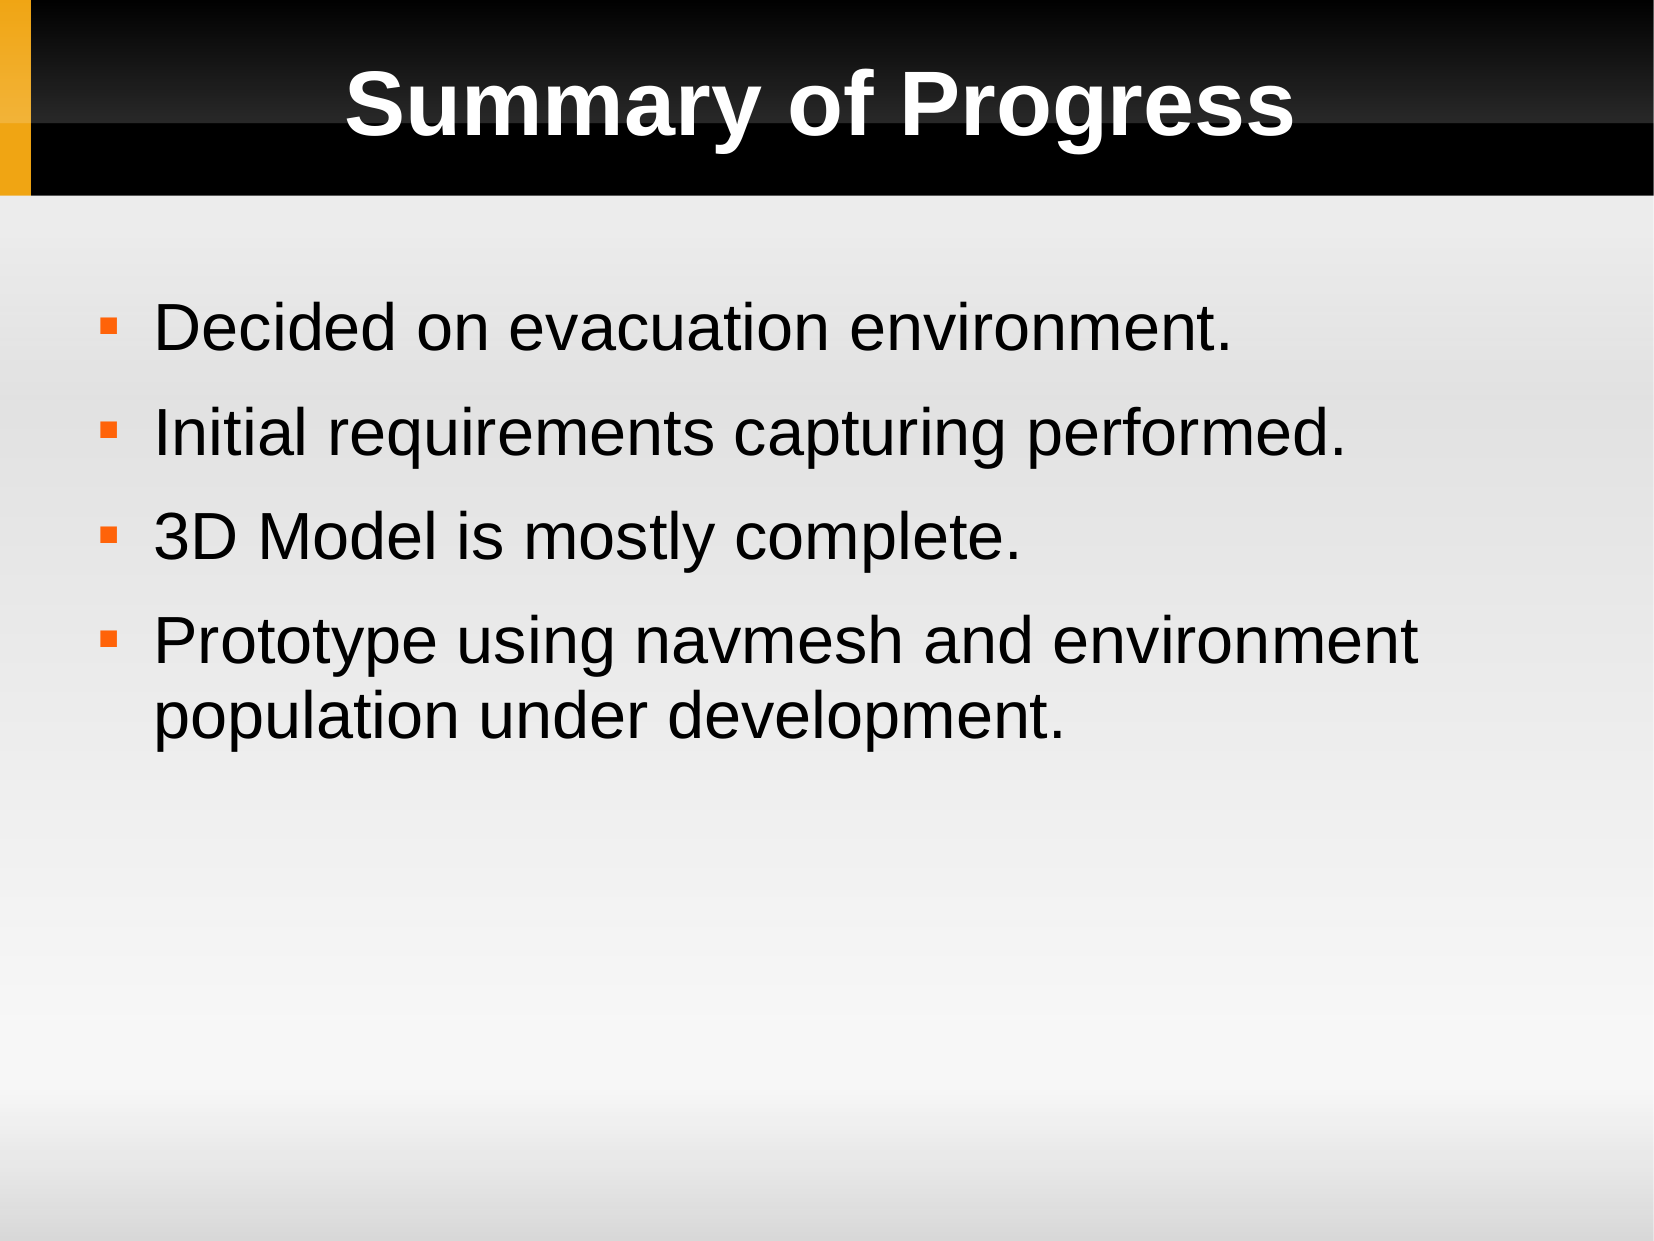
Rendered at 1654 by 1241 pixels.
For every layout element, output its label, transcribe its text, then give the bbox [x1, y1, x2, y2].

picture [0, 0, 1654, 1241]
list Decided on evacuation environment. Initial requirements capturing performed. 3D Model is mostly complete. Prototype using navmesh and environment population under development. [82, 290, 1571, 1109]
title Summary of Progress [76, 0, 1565, 208]
